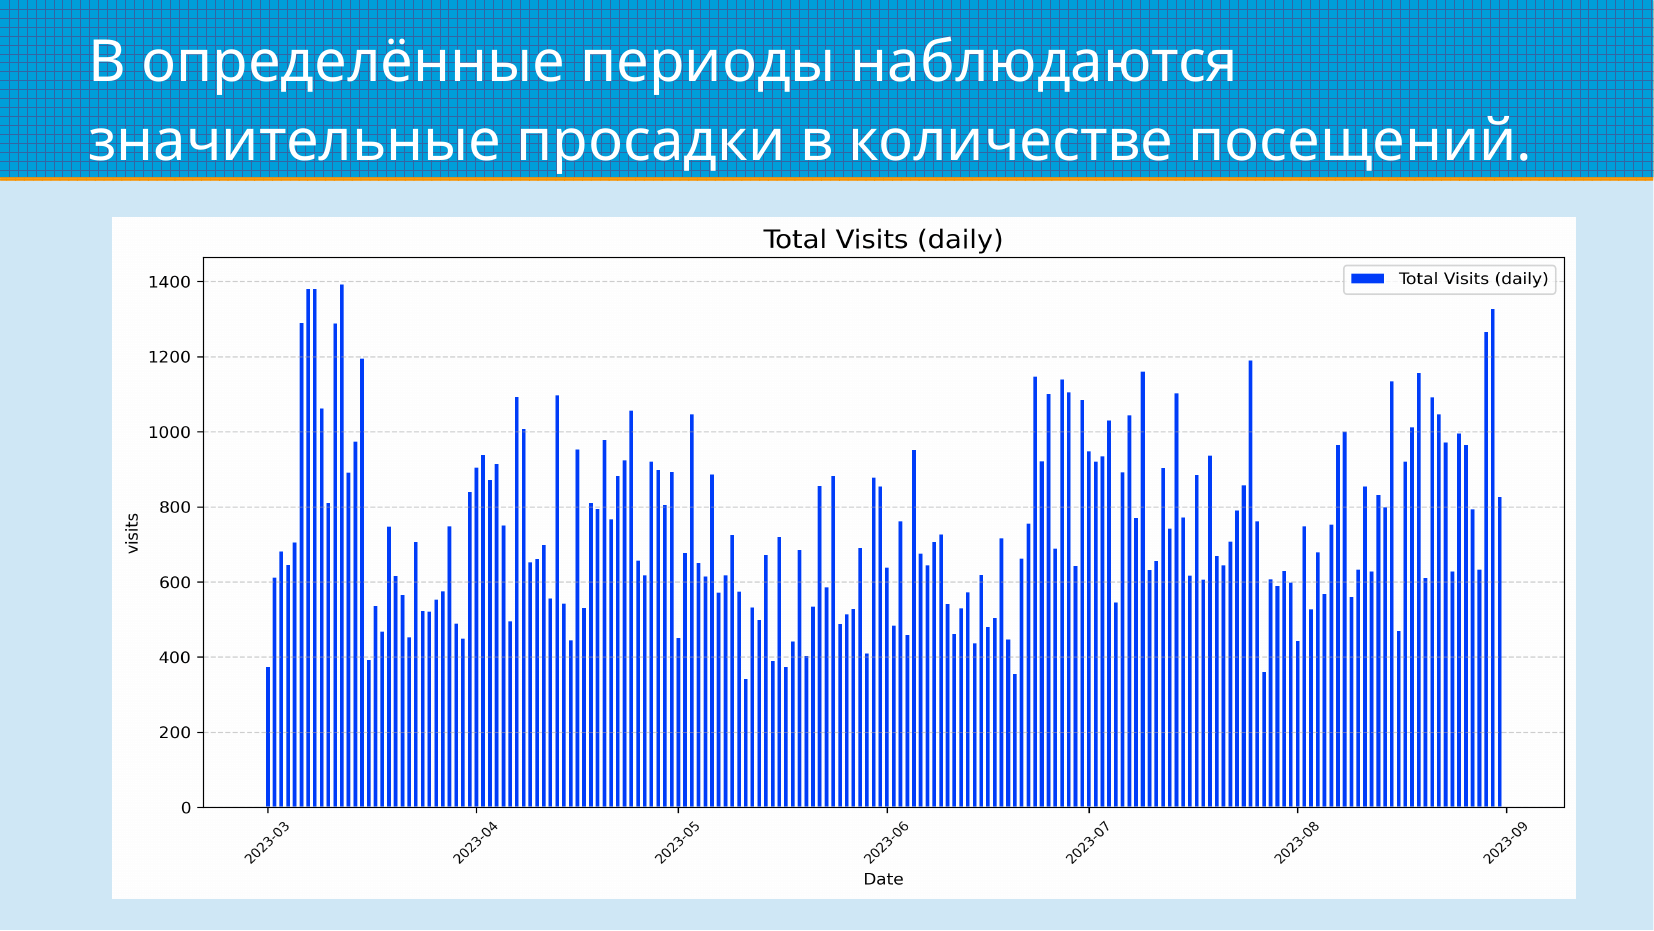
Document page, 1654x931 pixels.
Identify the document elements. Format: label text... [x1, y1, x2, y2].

title В определённые периоды наблюдаются значительные просадки в количестве посещений. [88, 14, 1565, 178]
picture [112, 217, 1576, 899]
